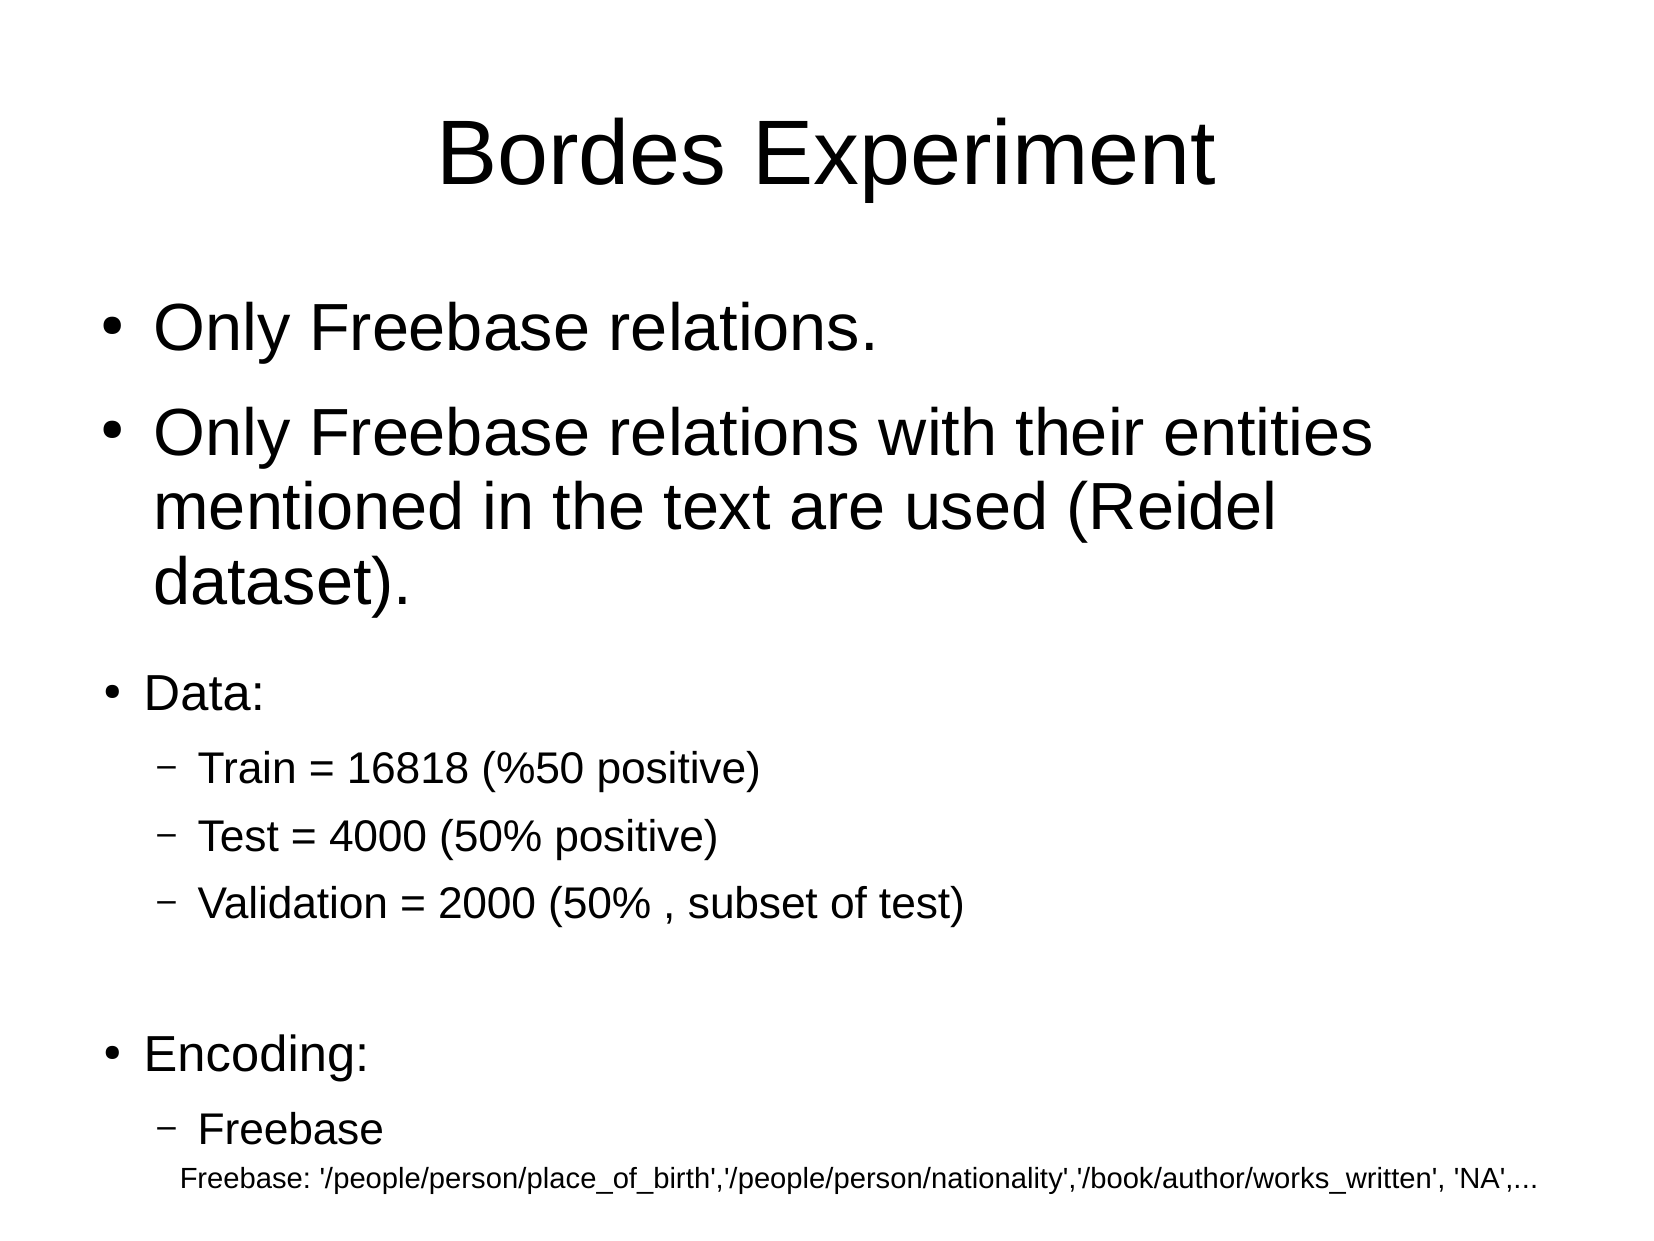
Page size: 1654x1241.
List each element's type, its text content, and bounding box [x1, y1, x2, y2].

text_box Freebase: '/people/person/place_of_birth','/people/person/nationality','/book/author/works_written', 'NA',... [165, 1155, 1557, 1203]
list Only Freebase relations. Only Freebase relations with their entities mentioned in the text are used (Reidel dataset). [82, 290, 1538, 1010]
title Bordes Experiment [82, 49, 1571, 257]
list Data: Train = 16818 (%50 positive) Test = 4000 (50% positive) Validation = 2000 (50% , subset of test) Encoding: Freebase [89, 664, 1546, 1156]
